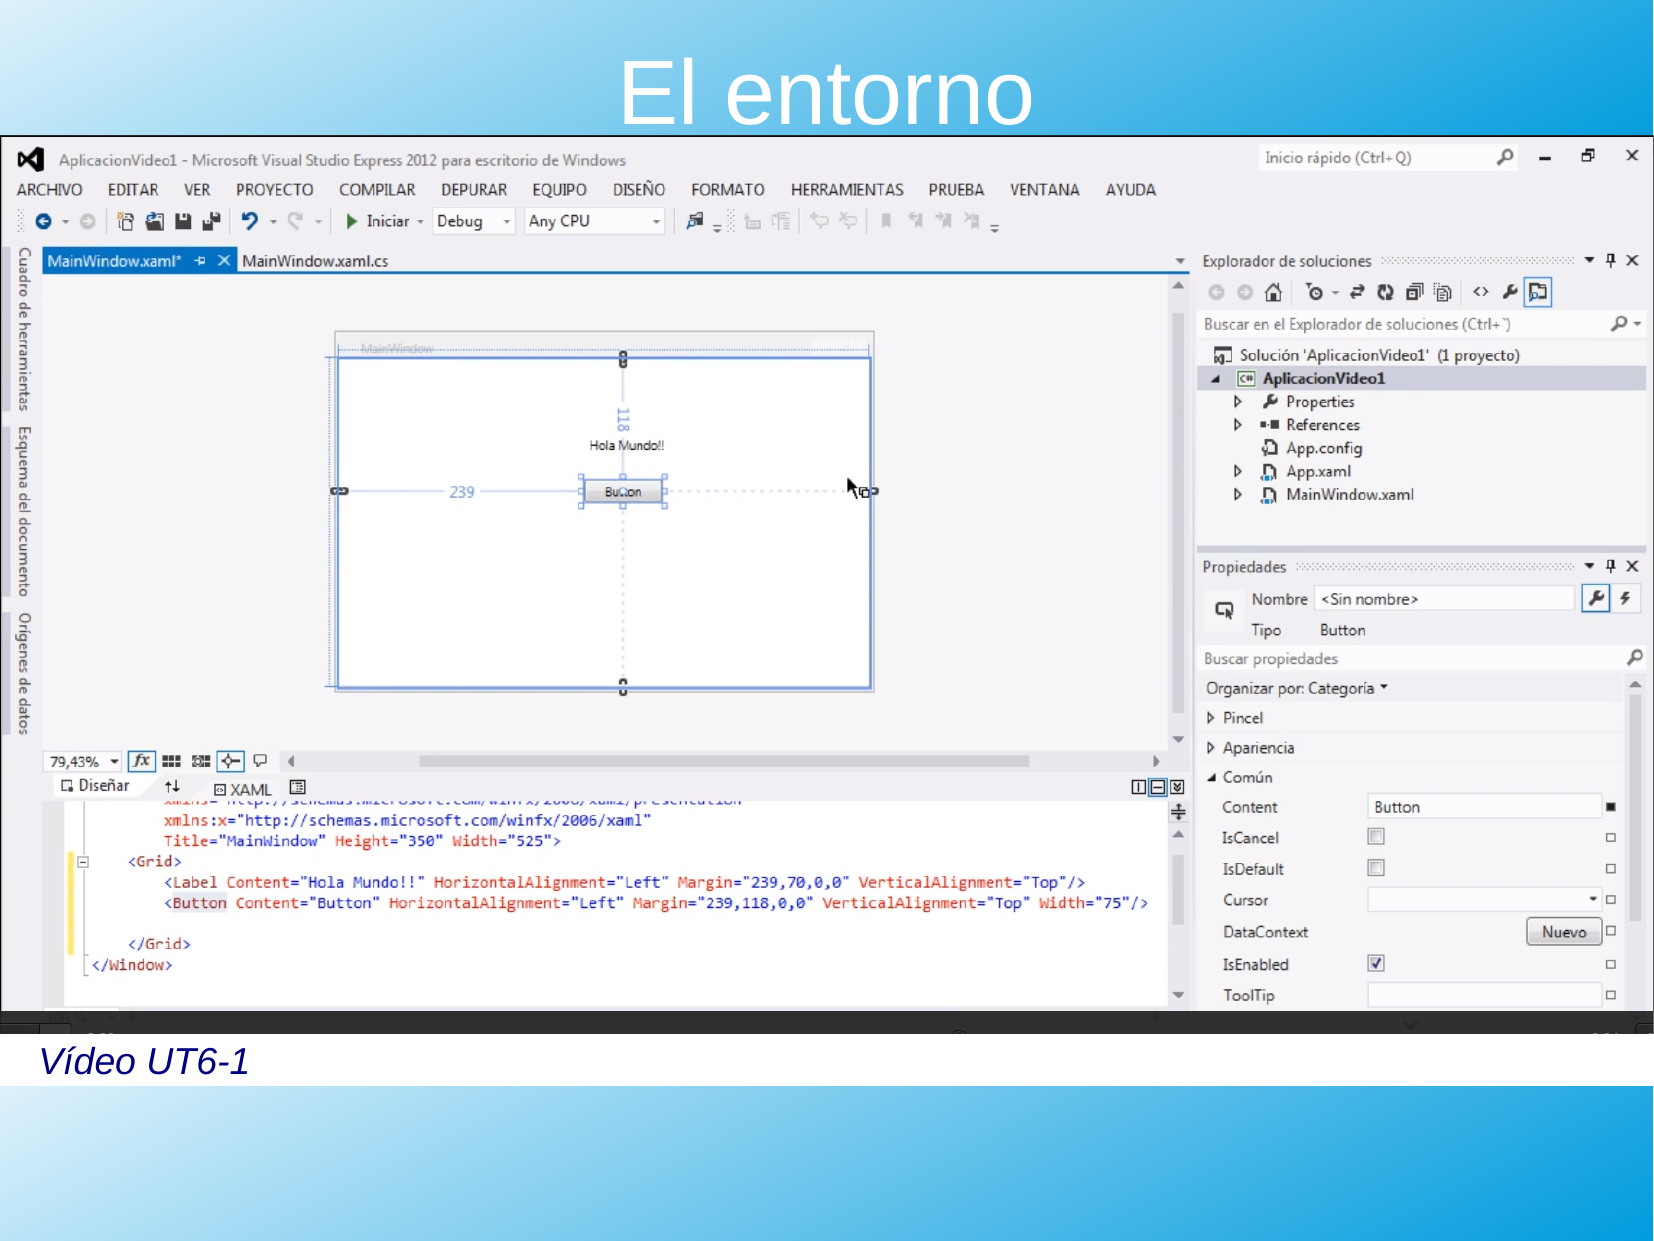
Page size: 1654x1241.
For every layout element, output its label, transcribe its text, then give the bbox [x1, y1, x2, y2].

text_box Vídeo UT6-1 [23, 1033, 308, 1091]
title El entorno [82, 0, 1571, 135]
picture [0, 135, 1654, 1034]
